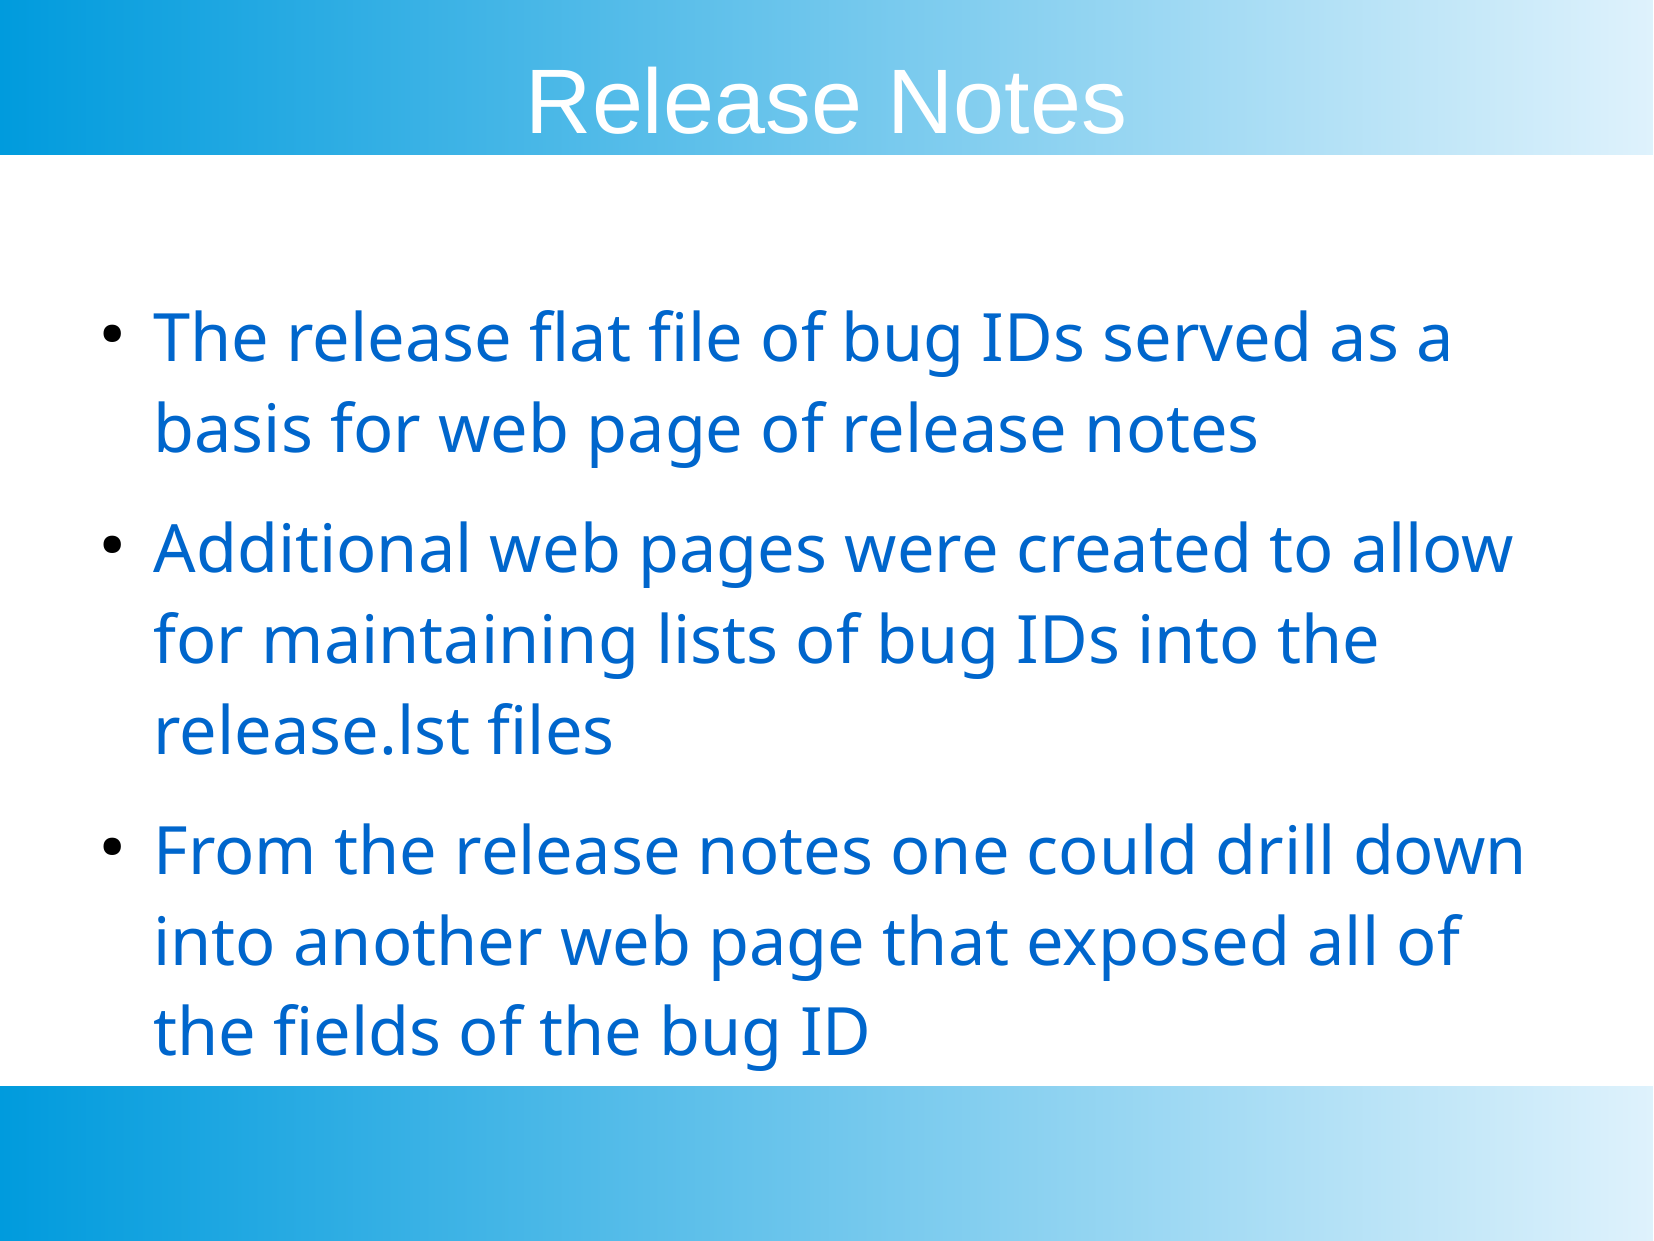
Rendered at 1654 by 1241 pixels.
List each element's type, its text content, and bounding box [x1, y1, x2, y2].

list The release flat file of bug IDs served as a basis for web page of release notes Additional web pages were created to allow for maintaining lists of bug IDs into the release.lst files From the release notes one could drill down into another web page that exposed all of the fields of the bug ID [82, 290, 1571, 1010]
title Release Notes [82, 49, 1571, 155]
